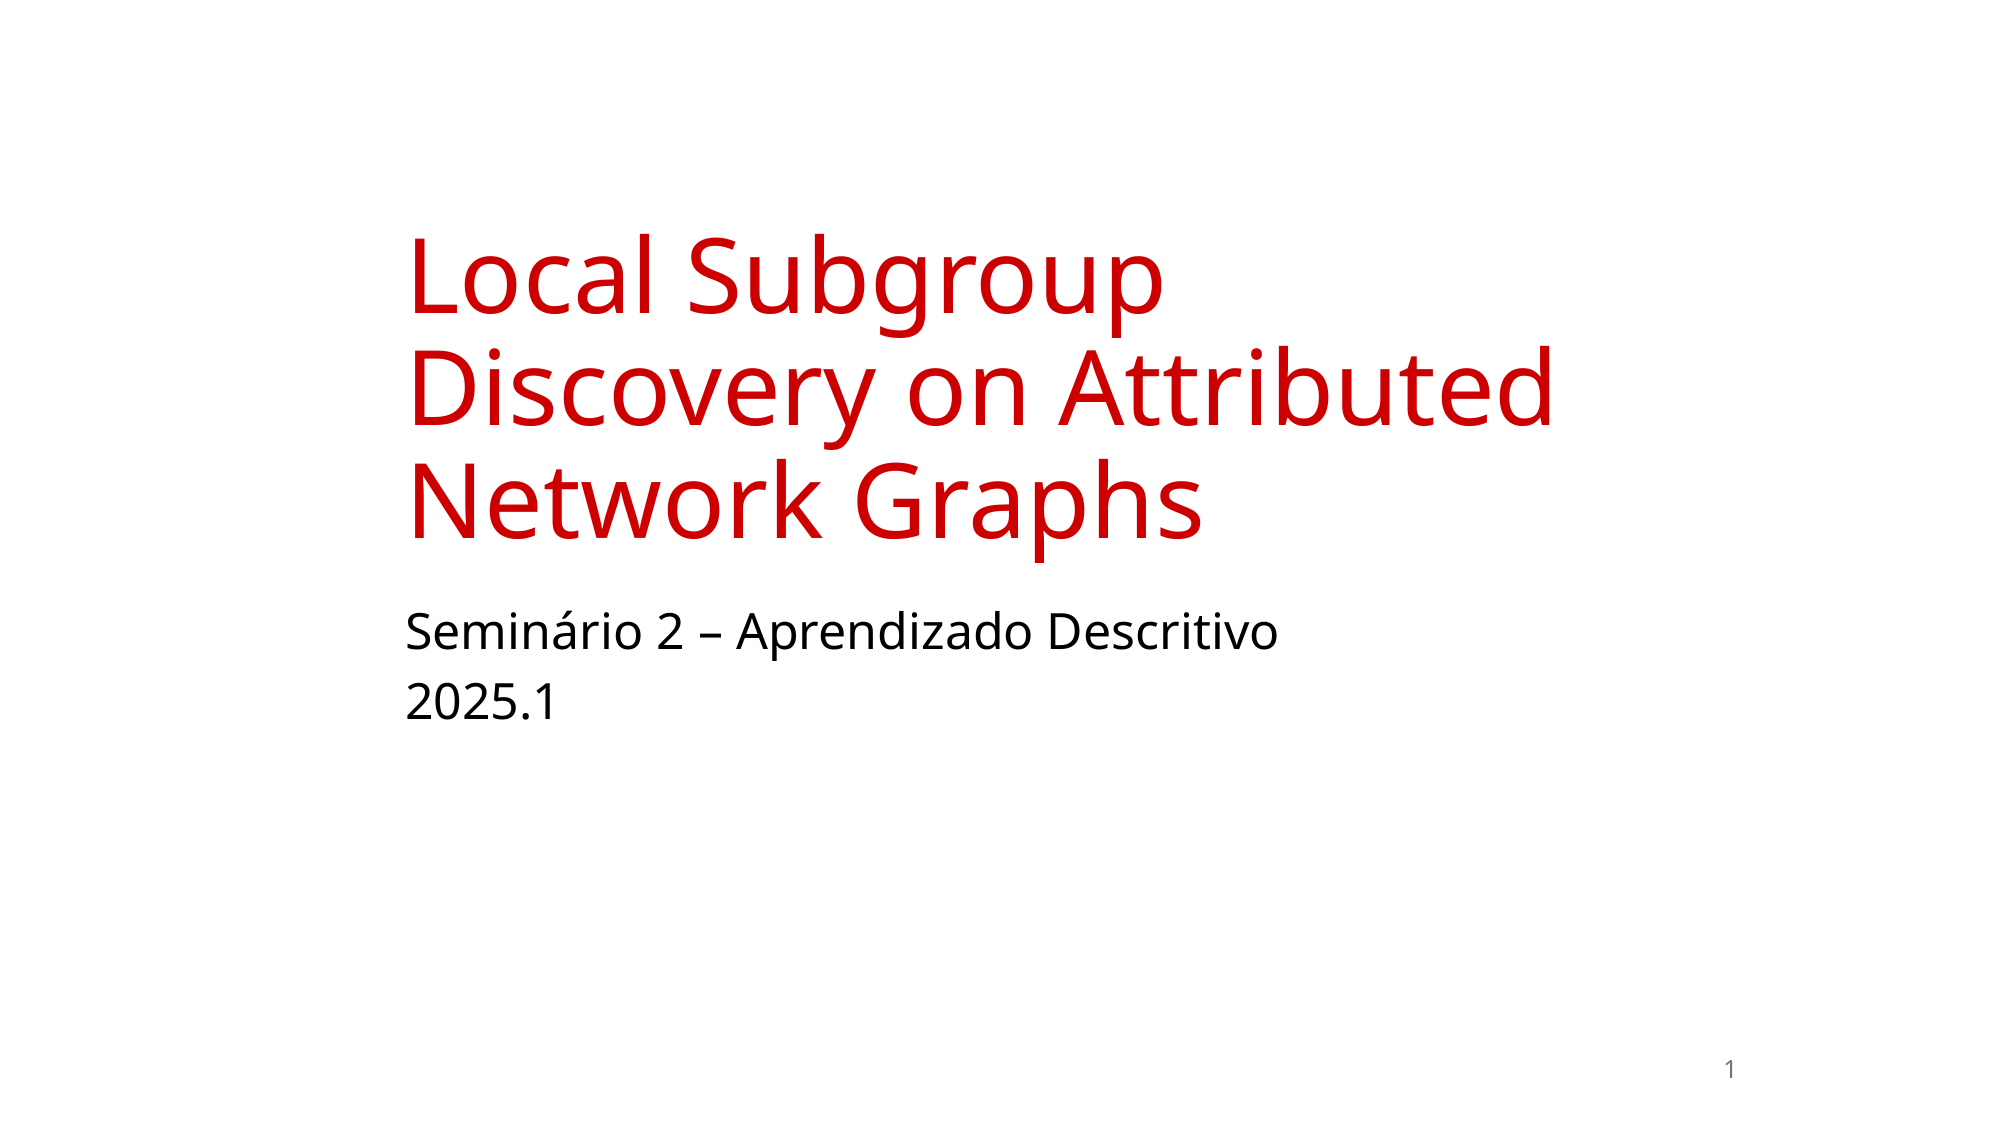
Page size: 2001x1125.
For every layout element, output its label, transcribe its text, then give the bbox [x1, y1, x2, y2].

slide_number 1 [1708, 1038, 1806, 1125]
subtitle Seminário 2 – Aprendizado Descritivo 2025.1 [390, 590, 1610, 863]
title Local Subgroup Discovery on Attributed Network Graphs [390, 184, 1610, 576]
